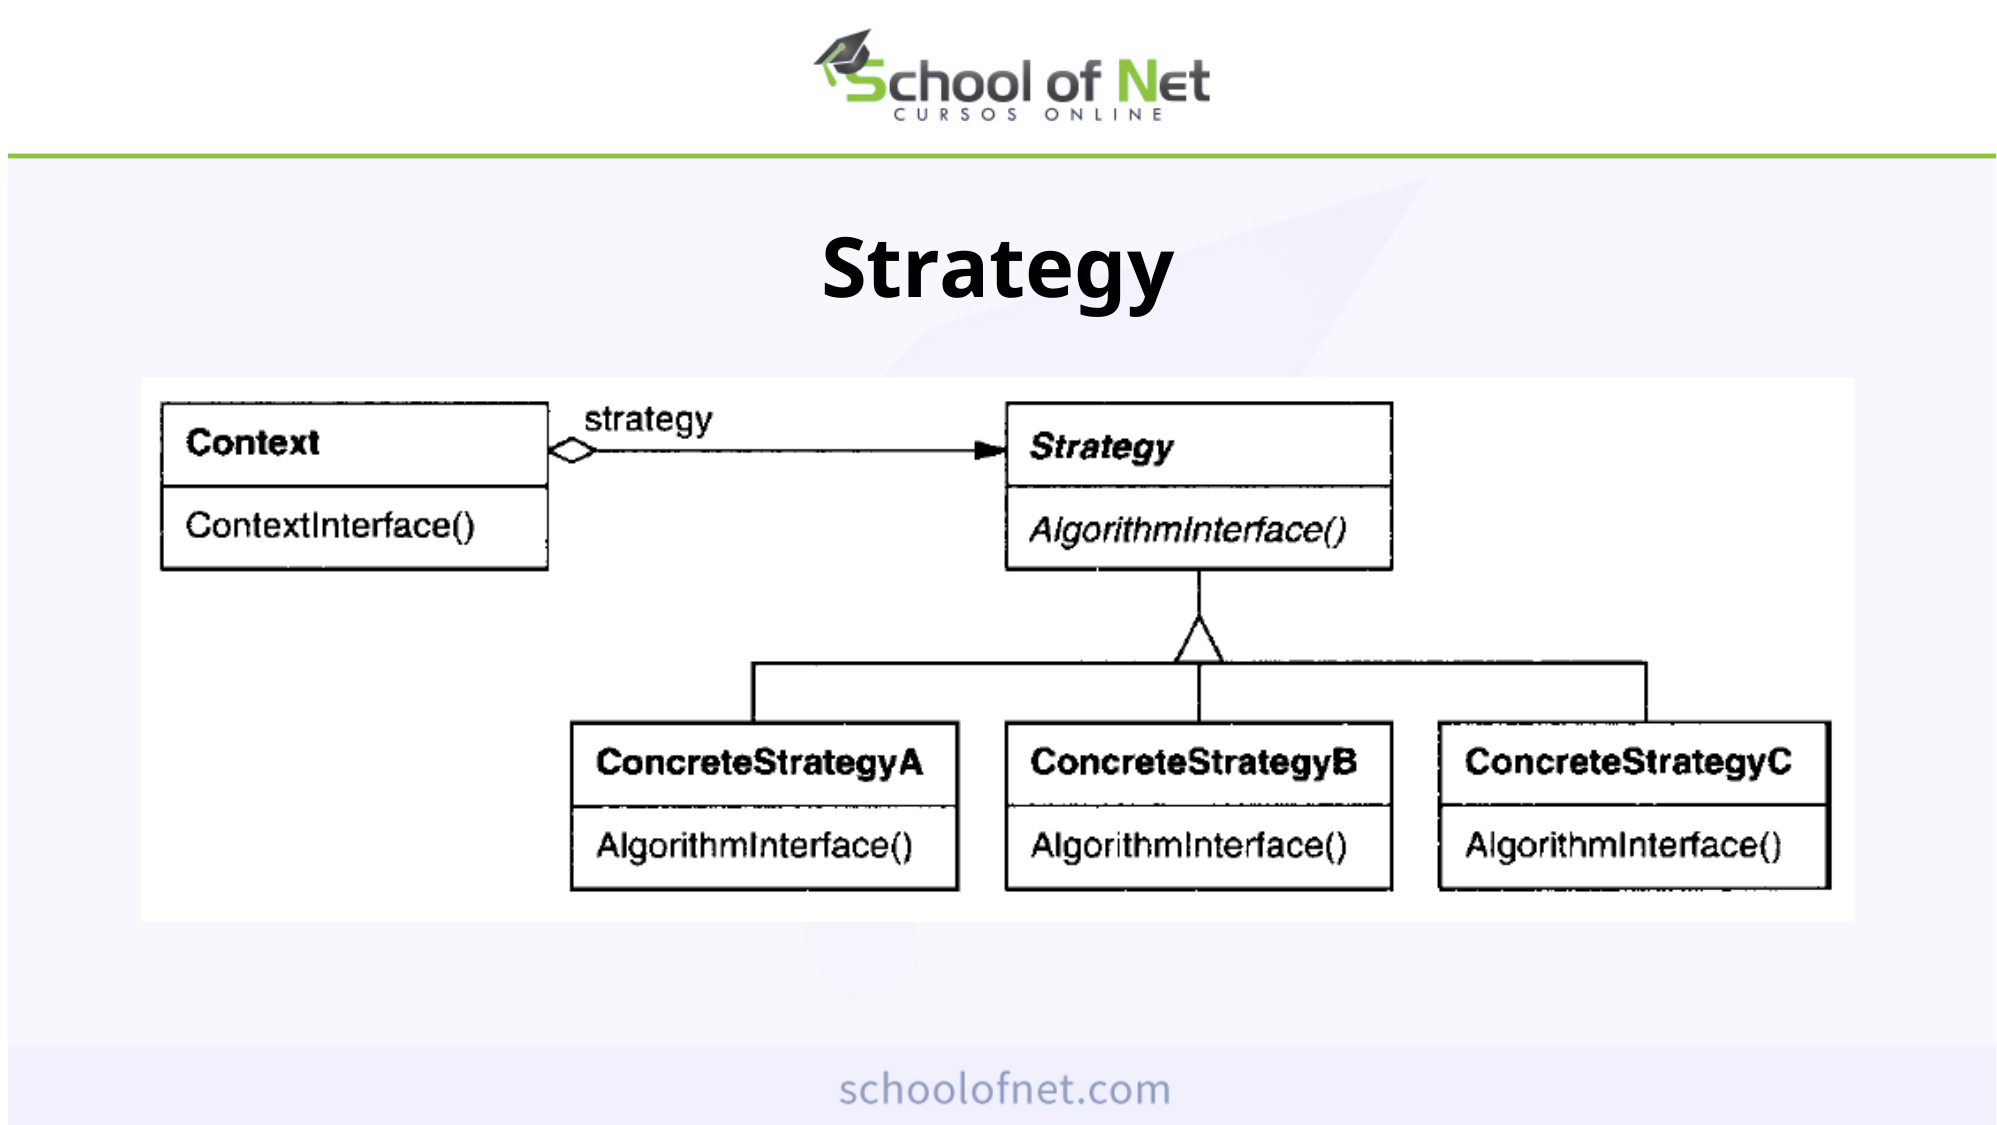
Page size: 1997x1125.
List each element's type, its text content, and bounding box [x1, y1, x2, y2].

picture [7, 5, 1997, 1125]
title Strategy [99, 171, 1897, 360]
